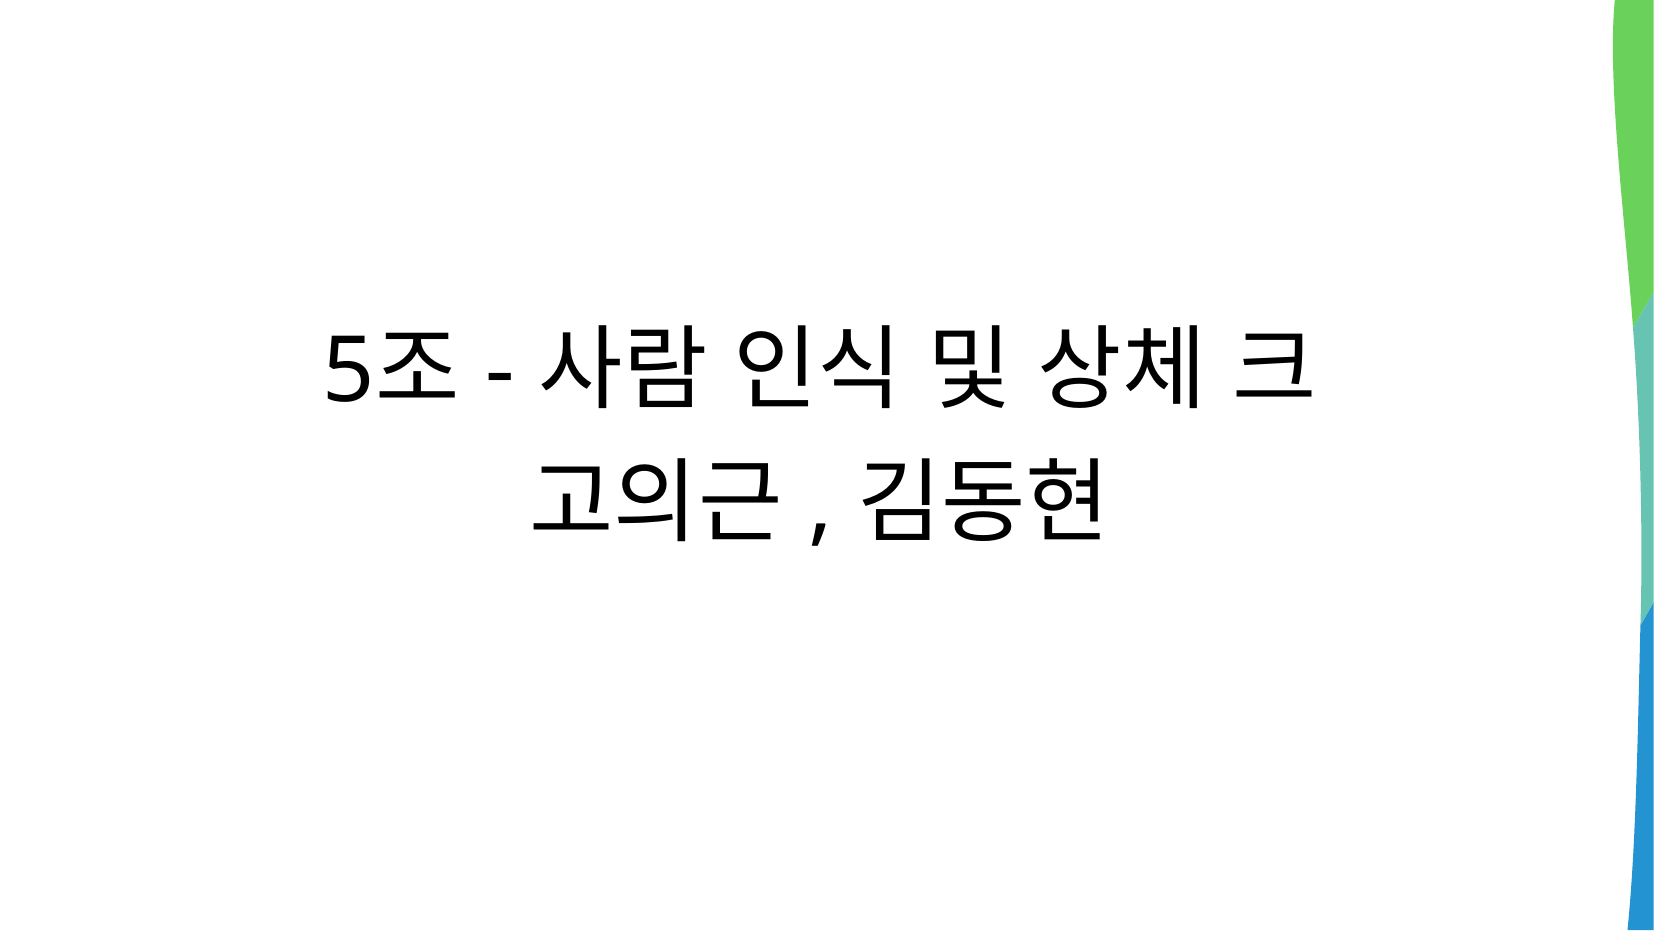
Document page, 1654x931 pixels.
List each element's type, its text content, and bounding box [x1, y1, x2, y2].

title 5조 - 사람 인식 및 상체 크 고의근 , 김동현 [104, 294, 1536, 562]
